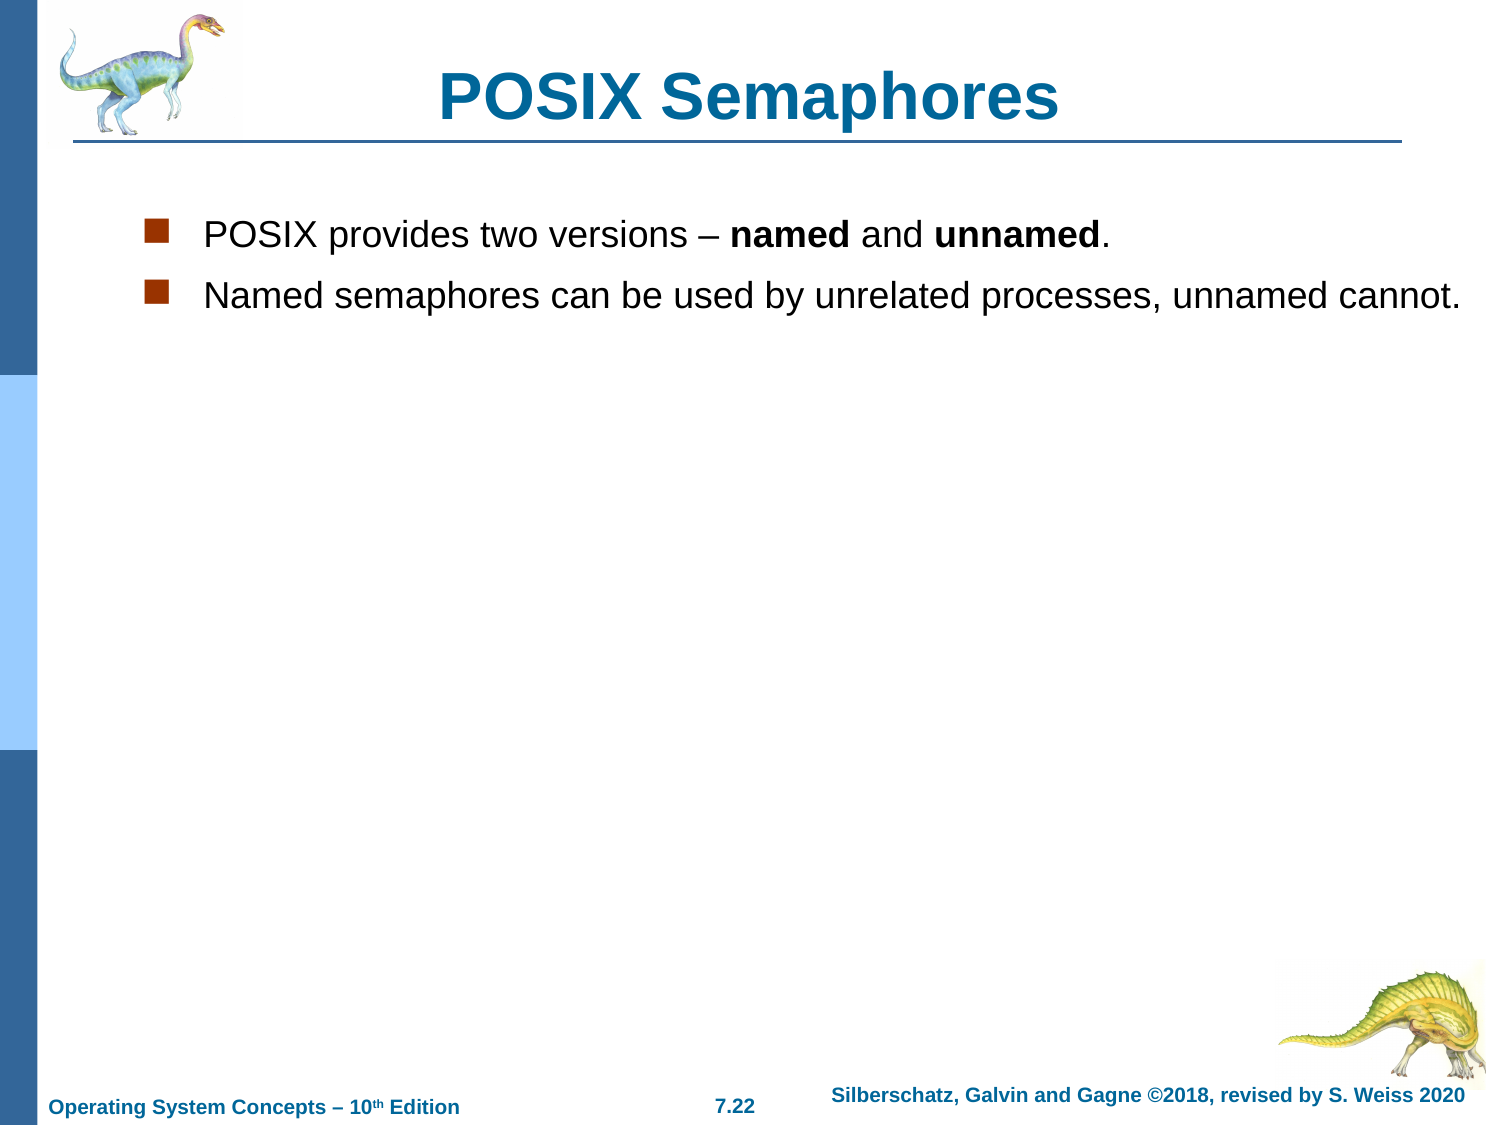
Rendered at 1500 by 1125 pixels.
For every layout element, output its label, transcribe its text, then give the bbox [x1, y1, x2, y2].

picture [1148, 1087, 1156, 1092]
picture [46, 0, 243, 149]
list POSIX provides two versions – named and unnamed. Named semaphores can be used by unrelated processes, unnamed cannot. [132, 202, 1483, 946]
picture [1275, 959, 1486, 1090]
title POSIX Semaphores [75, 45, 1426, 141]
